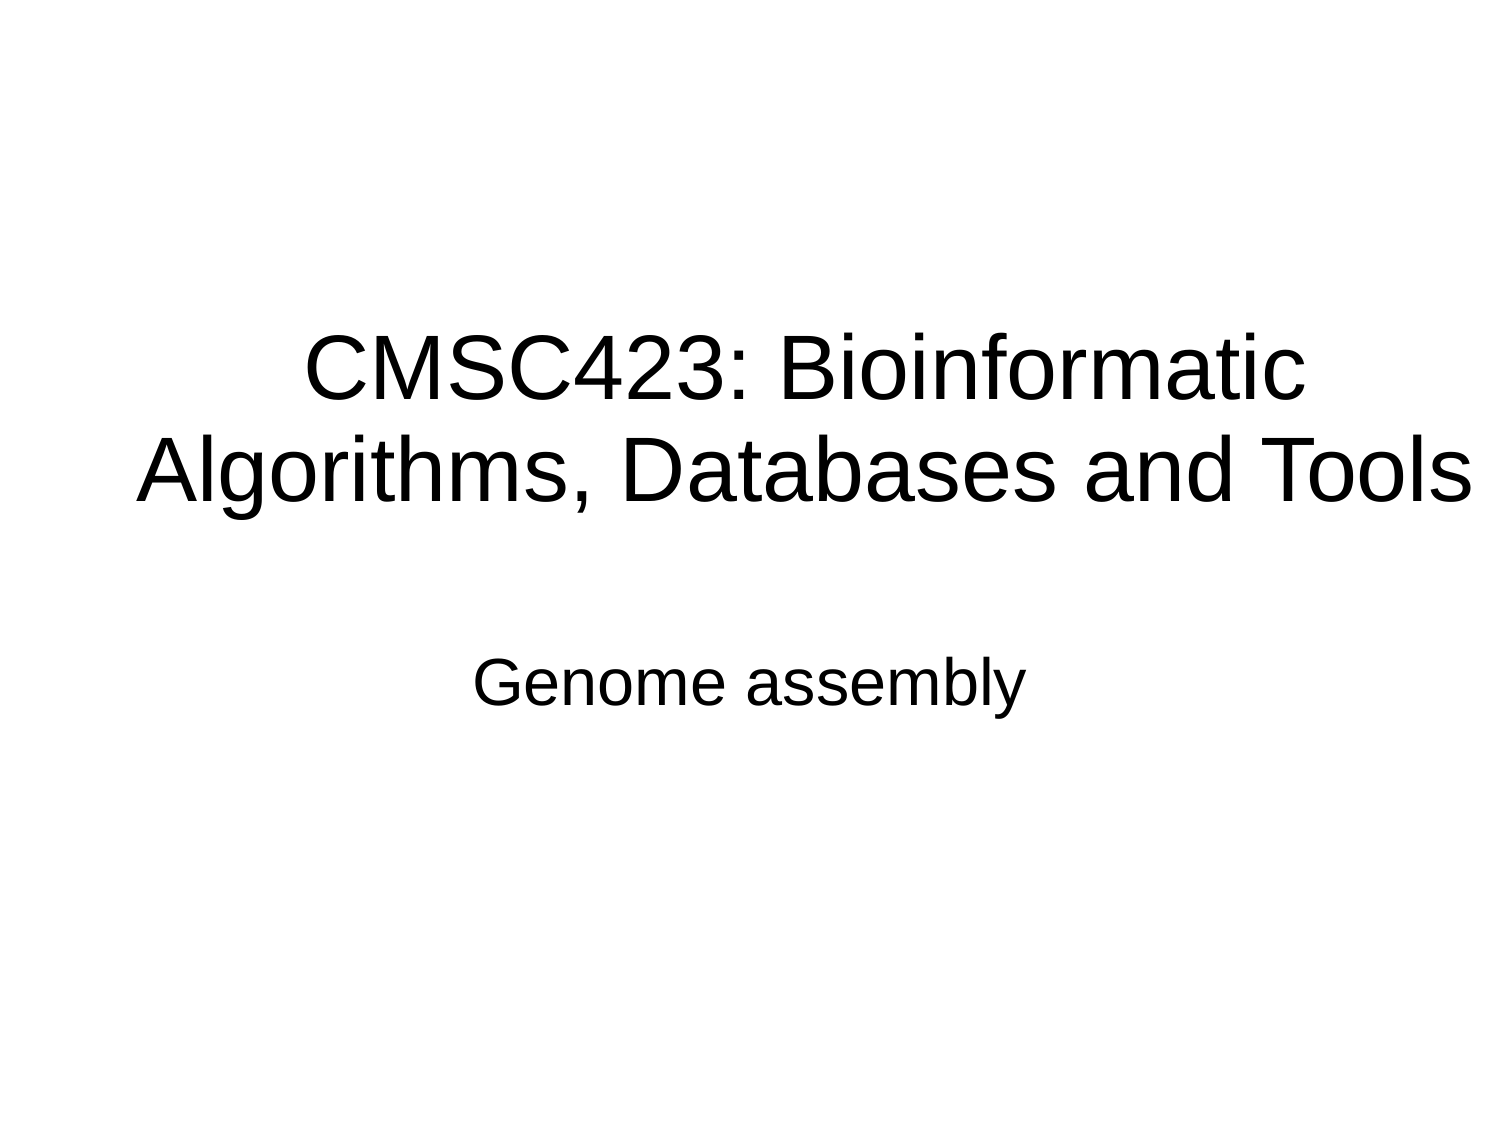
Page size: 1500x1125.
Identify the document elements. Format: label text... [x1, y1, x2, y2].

title CMSC423: Bioinformatic Algorithms, Databases and Tools [112, 308, 1500, 632]
subtitle Genome assembly [225, 637, 1276, 926]
